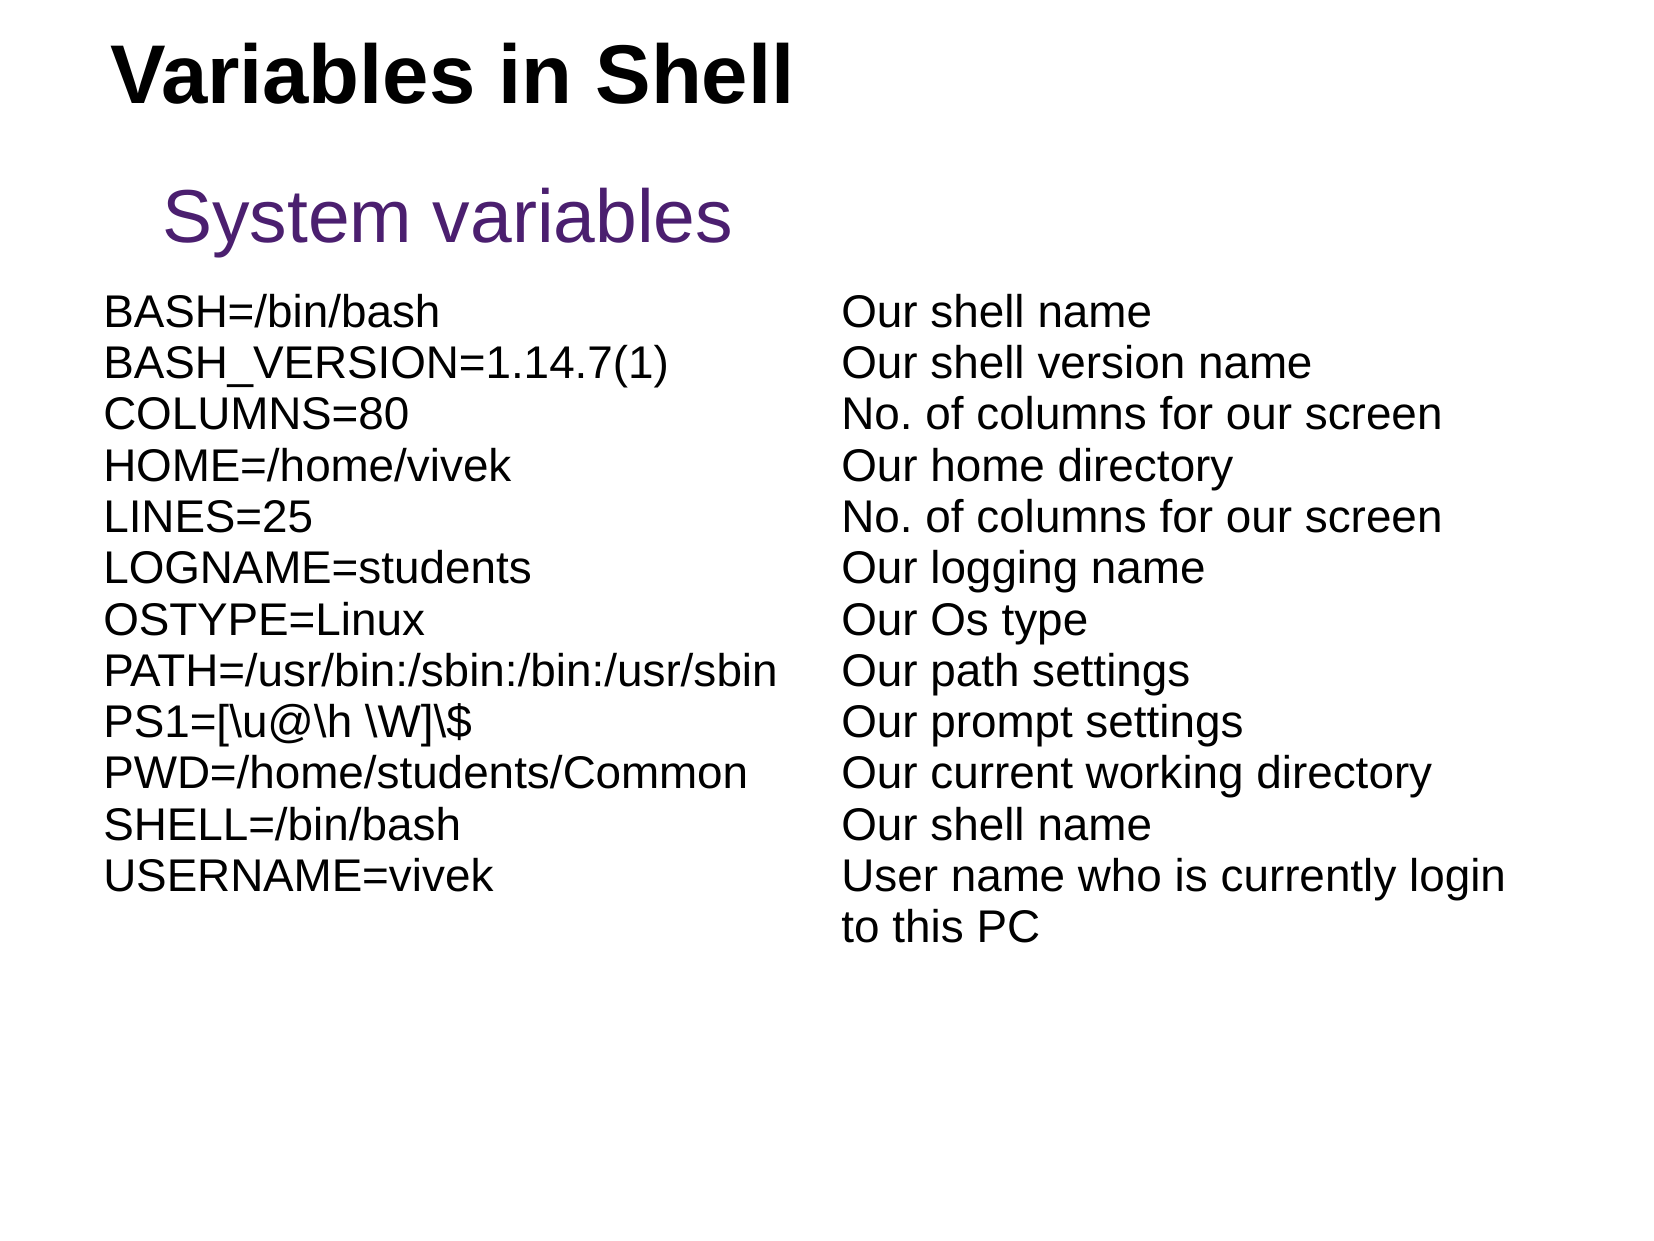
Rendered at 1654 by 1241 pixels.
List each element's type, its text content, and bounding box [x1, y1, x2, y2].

text_box BASH=/bin/bash Our shell name BASH_VERSION=1.14.7(1) Our shell version name COLUMNS=80 No. of columns for our screen HOME=/home/vivek Our home directory LINES=25 No. of columns for our screen LOGNAME=students Our logging name OSTYPE=Linux Our Os type PATH=/usr/bin:/sbin:/bin:/usr/sbin Our path settings PS1=[\u@\h \W]\$ Our prompt settings PWD=/home/students/Common Our current working directory SHELL=/bin/bash Our shell name USERNAME=vivek User name who is currently login to this PC [88, 278, 1595, 1004]
text_box Variables in Shell [95, 21, 1211, 178]
text_box System variables [147, 166, 1063, 266]
